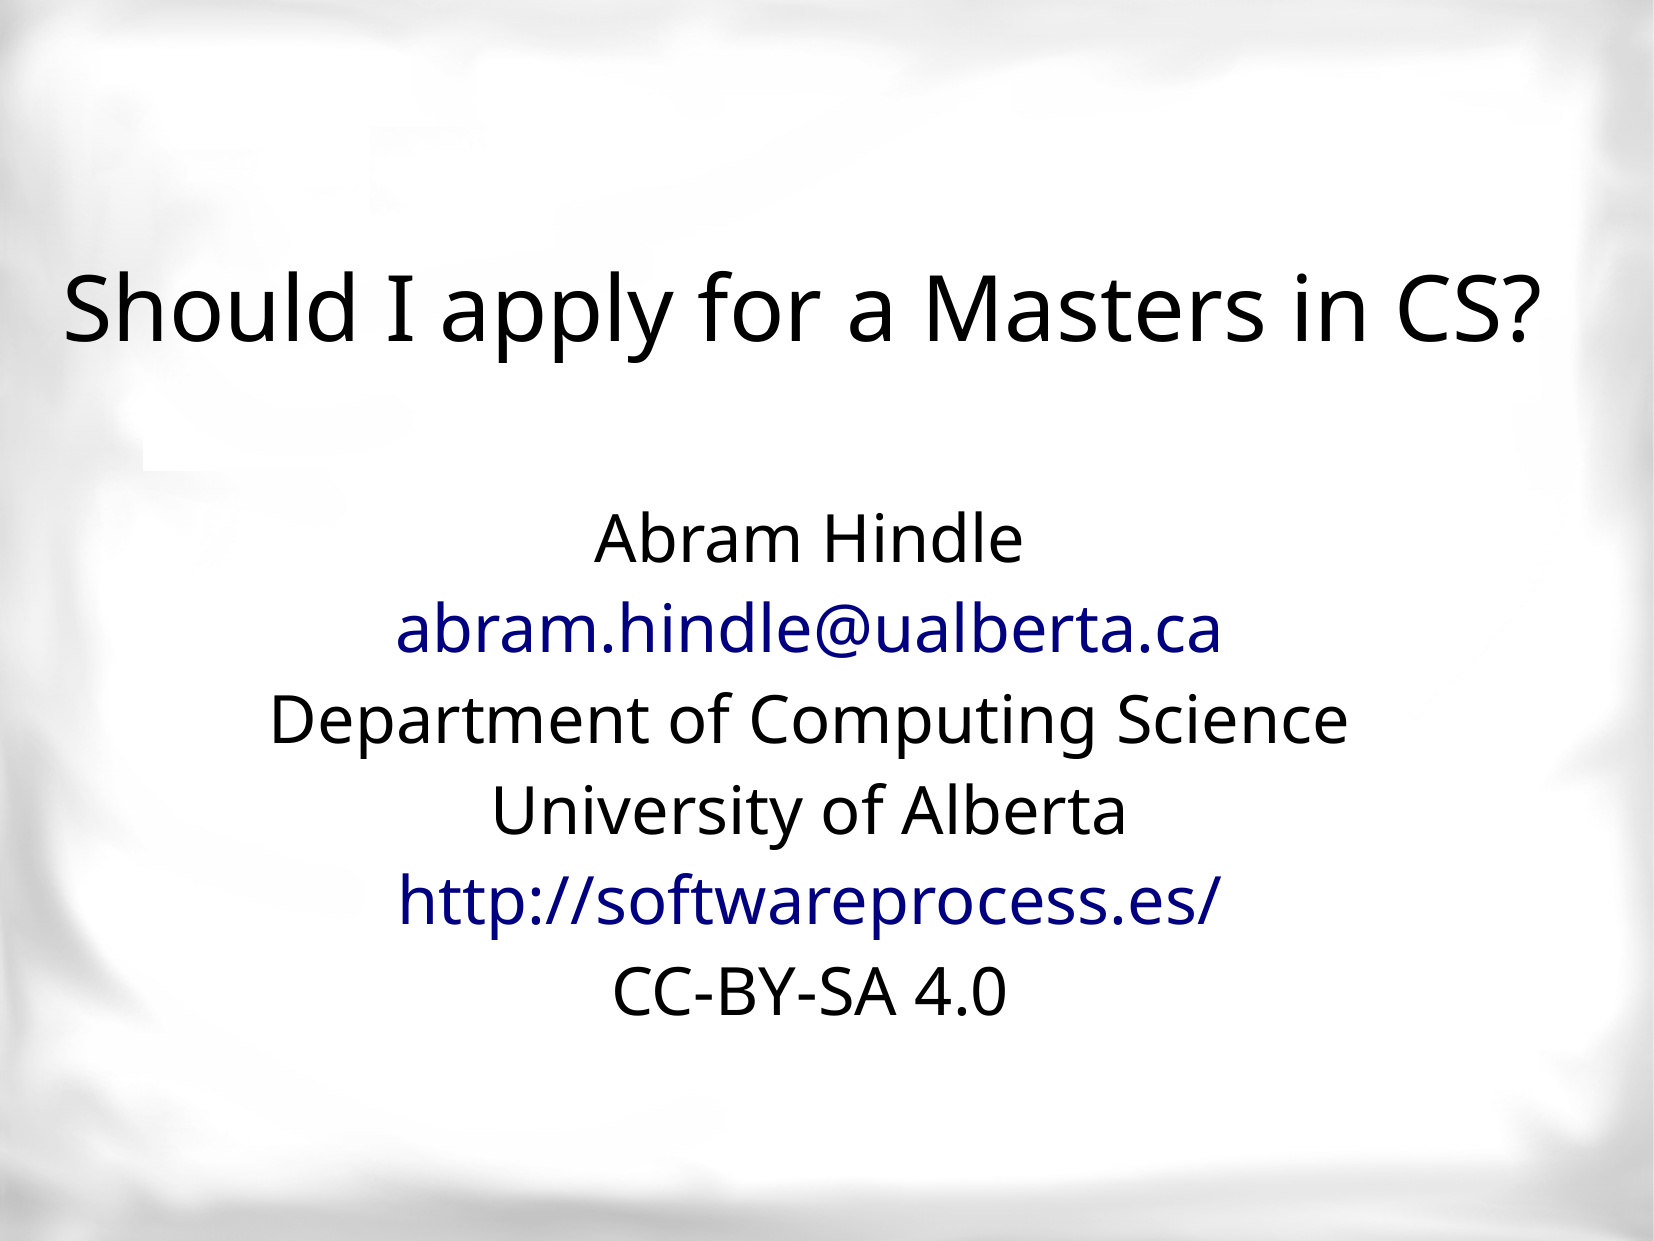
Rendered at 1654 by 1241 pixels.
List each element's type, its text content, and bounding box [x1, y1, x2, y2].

subtitle Abram Hindle abram.hindle@ualberta.ca Department of Computing Science University of Alberta http://softwareprocess.es/ CC-BY-SA 4.0 [82, 448, 1538, 1169]
title Should I apply for a Masters in CS? [59, 202, 1548, 410]
picture [0, 0, 1654, 1241]
